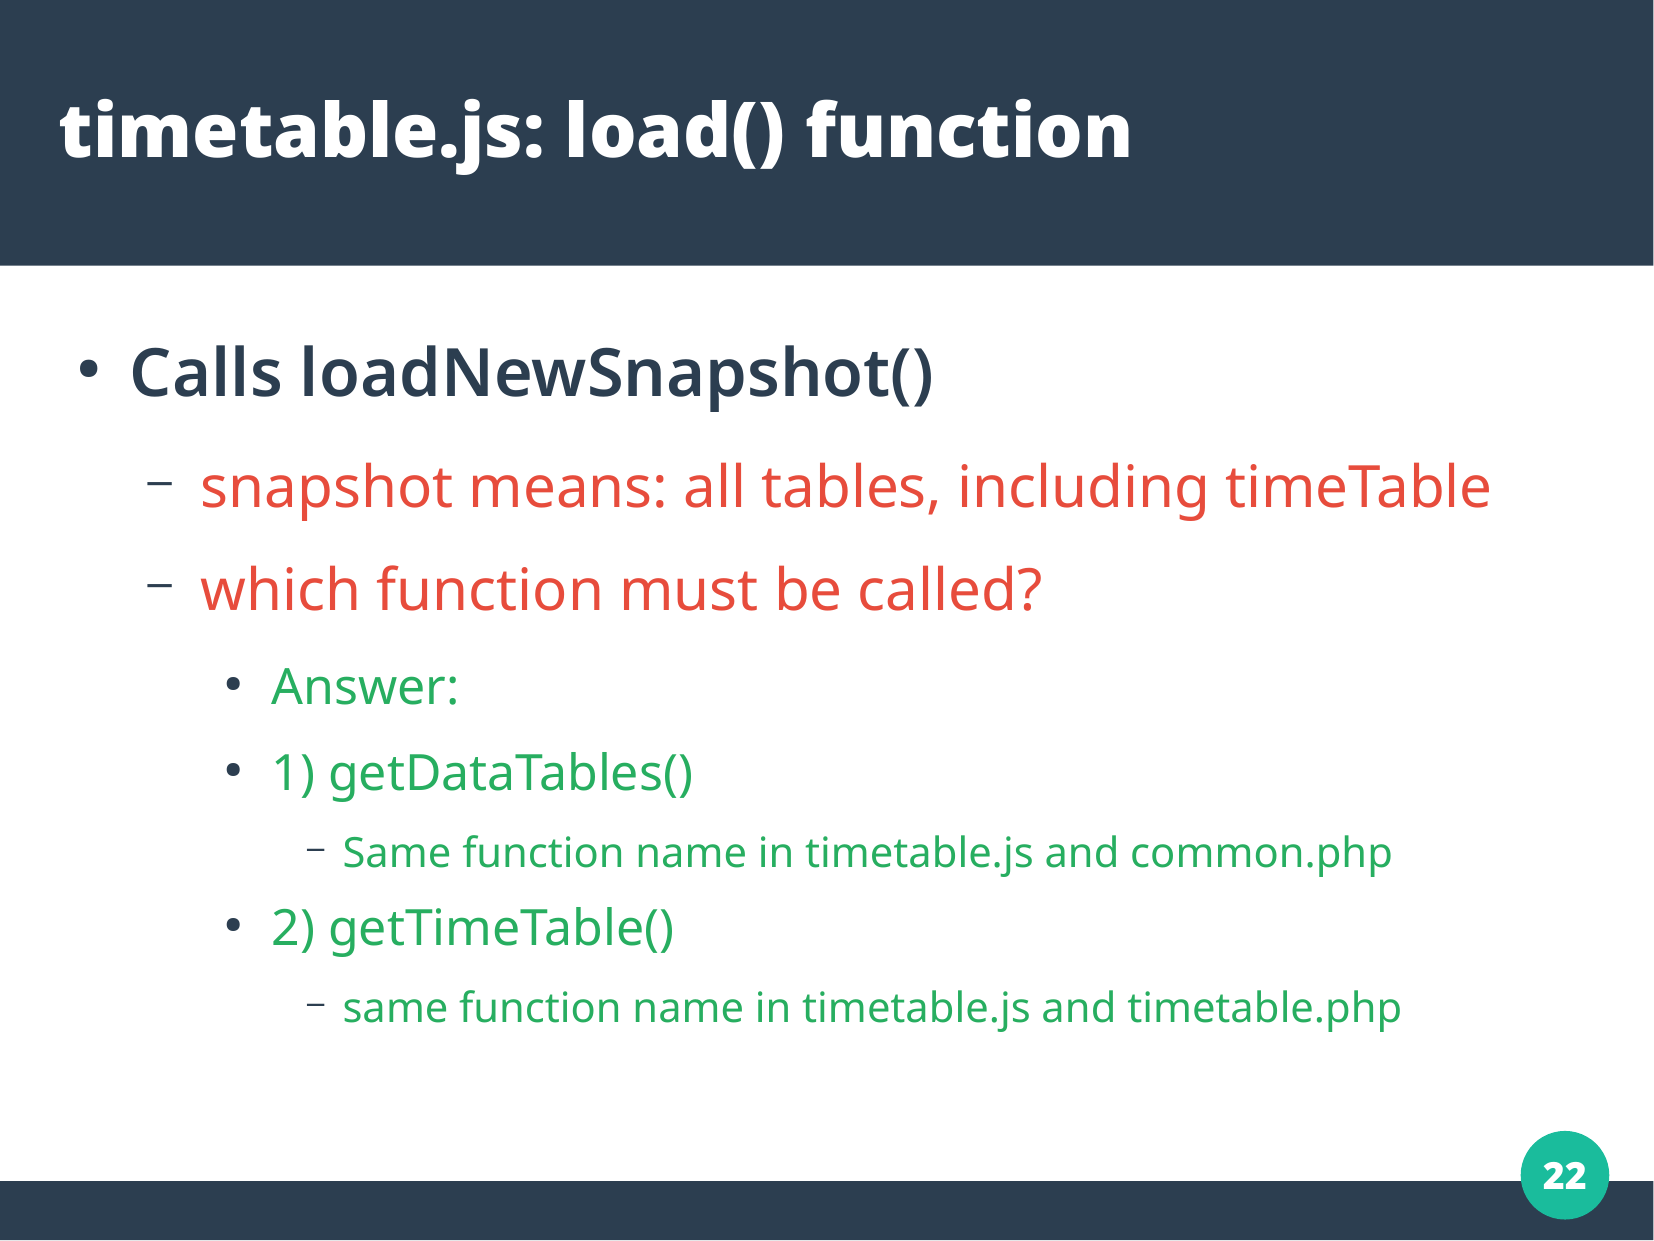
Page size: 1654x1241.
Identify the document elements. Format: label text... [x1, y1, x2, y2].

list Calls loadNewSnapshot() snapshot means: all tables, including timeTable which function must be called? Answer: 1) getDataTables() Same function name in timetable.js and common.php 2) getTimeTable() same function name in timetable.js and timetable.php [59, 324, 1595, 1152]
title timetable.js: load() function [59, 49, 1595, 207]
